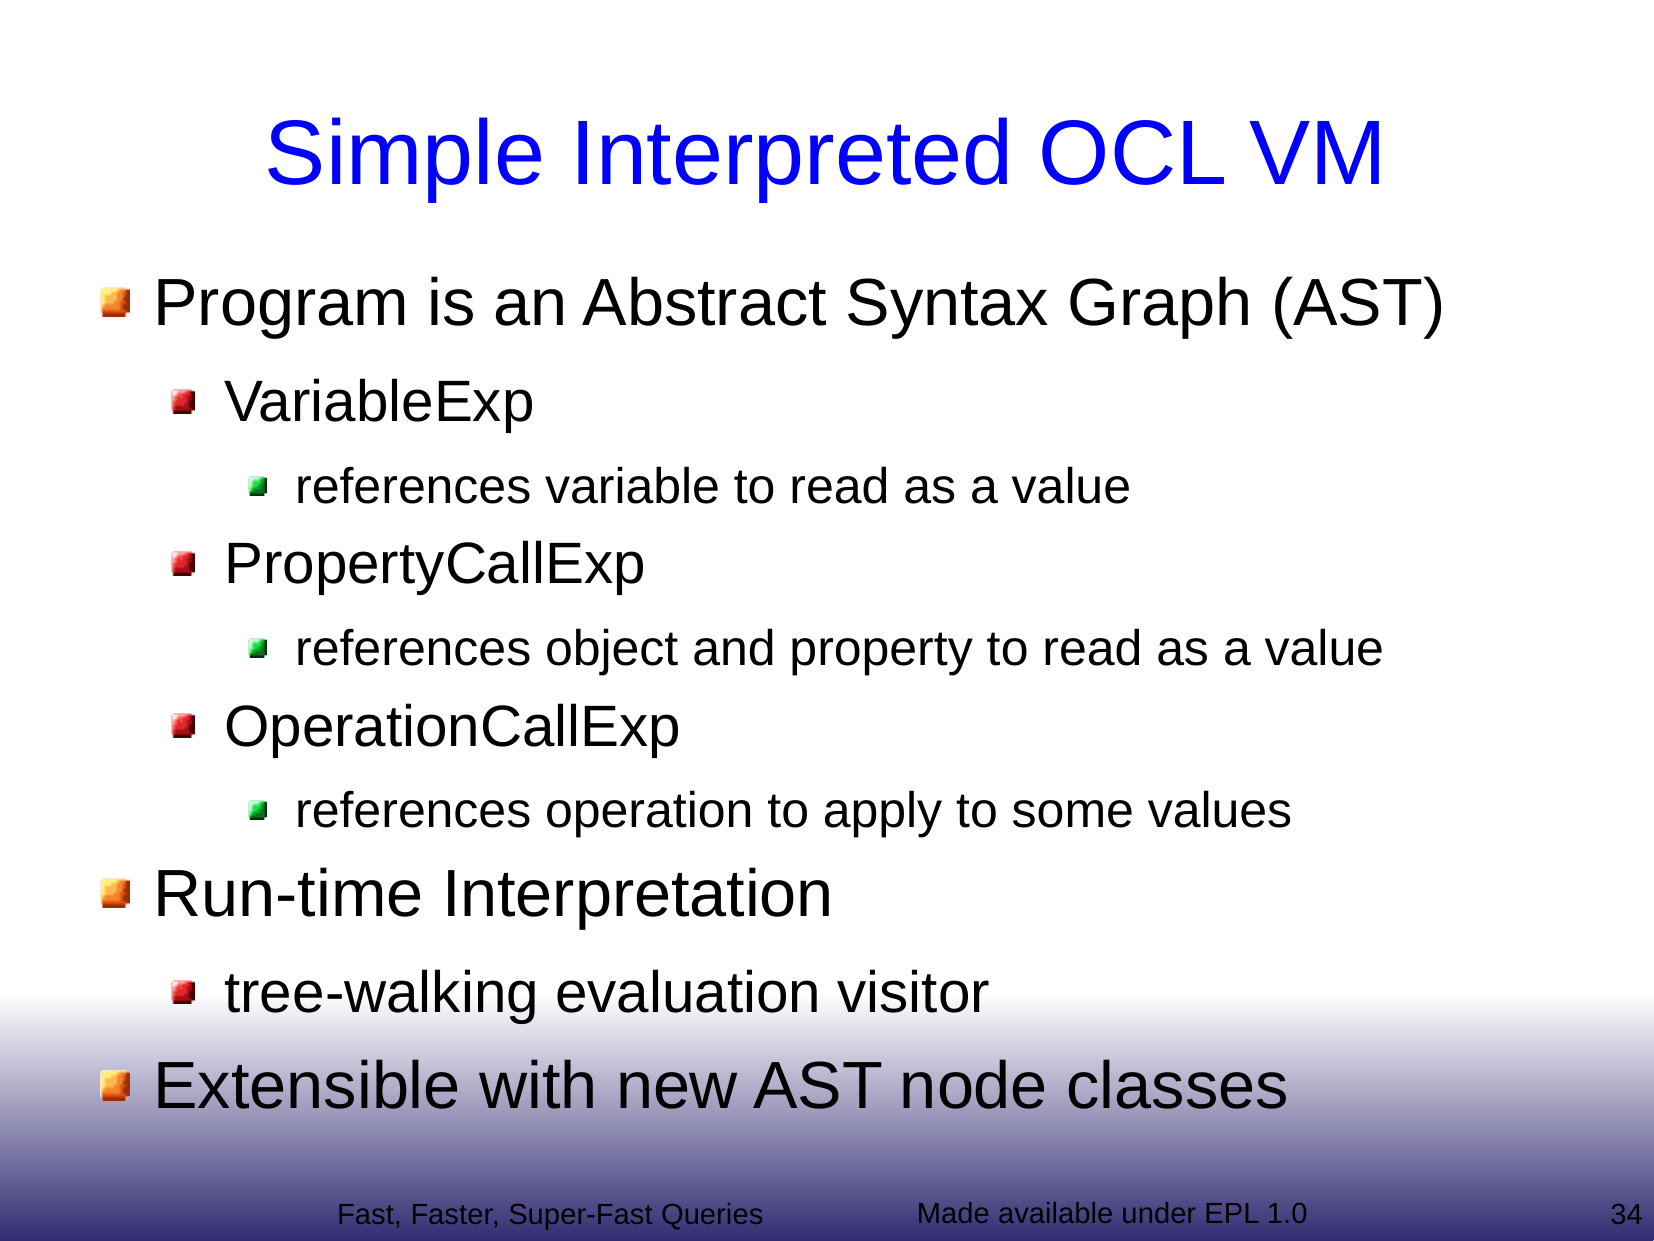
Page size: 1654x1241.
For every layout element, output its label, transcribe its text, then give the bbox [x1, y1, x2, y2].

title Simple Interpreted OCL VM [82, 49, 1571, 257]
list Program is an Abstract Syntax Graph (AST) VariableExp references variable to read as a value PropertyCallExp references object and property to read as a value OperationCallExp references operation to apply to some values Run-time Interpretation tree-walking evaluation visitor Extensible with new AST node classes [82, 264, 1571, 1123]
